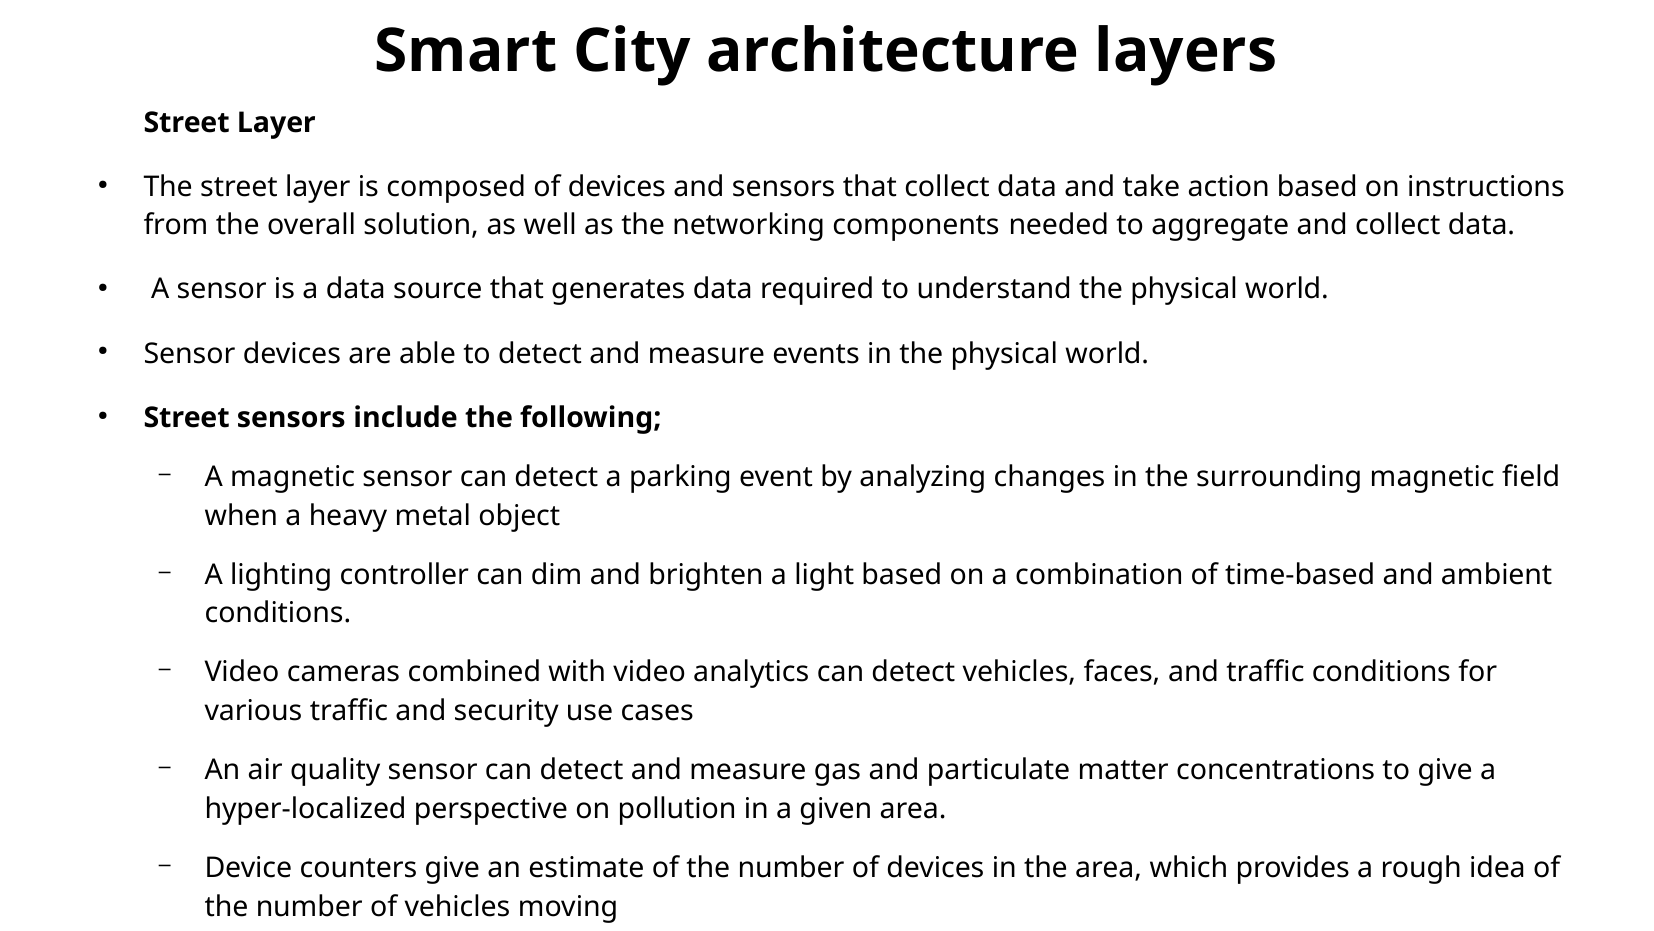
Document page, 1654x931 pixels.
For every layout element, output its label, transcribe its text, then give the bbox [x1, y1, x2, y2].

list Street Layer The street layer is composed of devices and sensors that collect data and take action based on instructions from the overall solution, as well as the networking components needed to aggregate and collect data. A sensor is a data source that generates data required to understand the physical world. Sensor devices are able to detect and measure events in the physical world. Street sensors include the following; A magnetic sensor can detect a parking event by analyzing changes in the surrounding magnetic field when a heavy metal object A lighting controller can dim and brighten a light based on a combination of time-based and ambient conditions. Video cameras combined with video analytics can detect vehicles, faces, and traffic conditions for various traffic and security use cases An air quality sensor can detect and measure gas and particulate matter concentrations to give a hyper-localized perspective on pollution in a given area. Device counters give an estimate of the number of devices in the area, which provides a rough idea of the number of vehicles moving [82, 101, 1571, 931]
title Smart City architecture layers [82, 0, 1571, 101]
